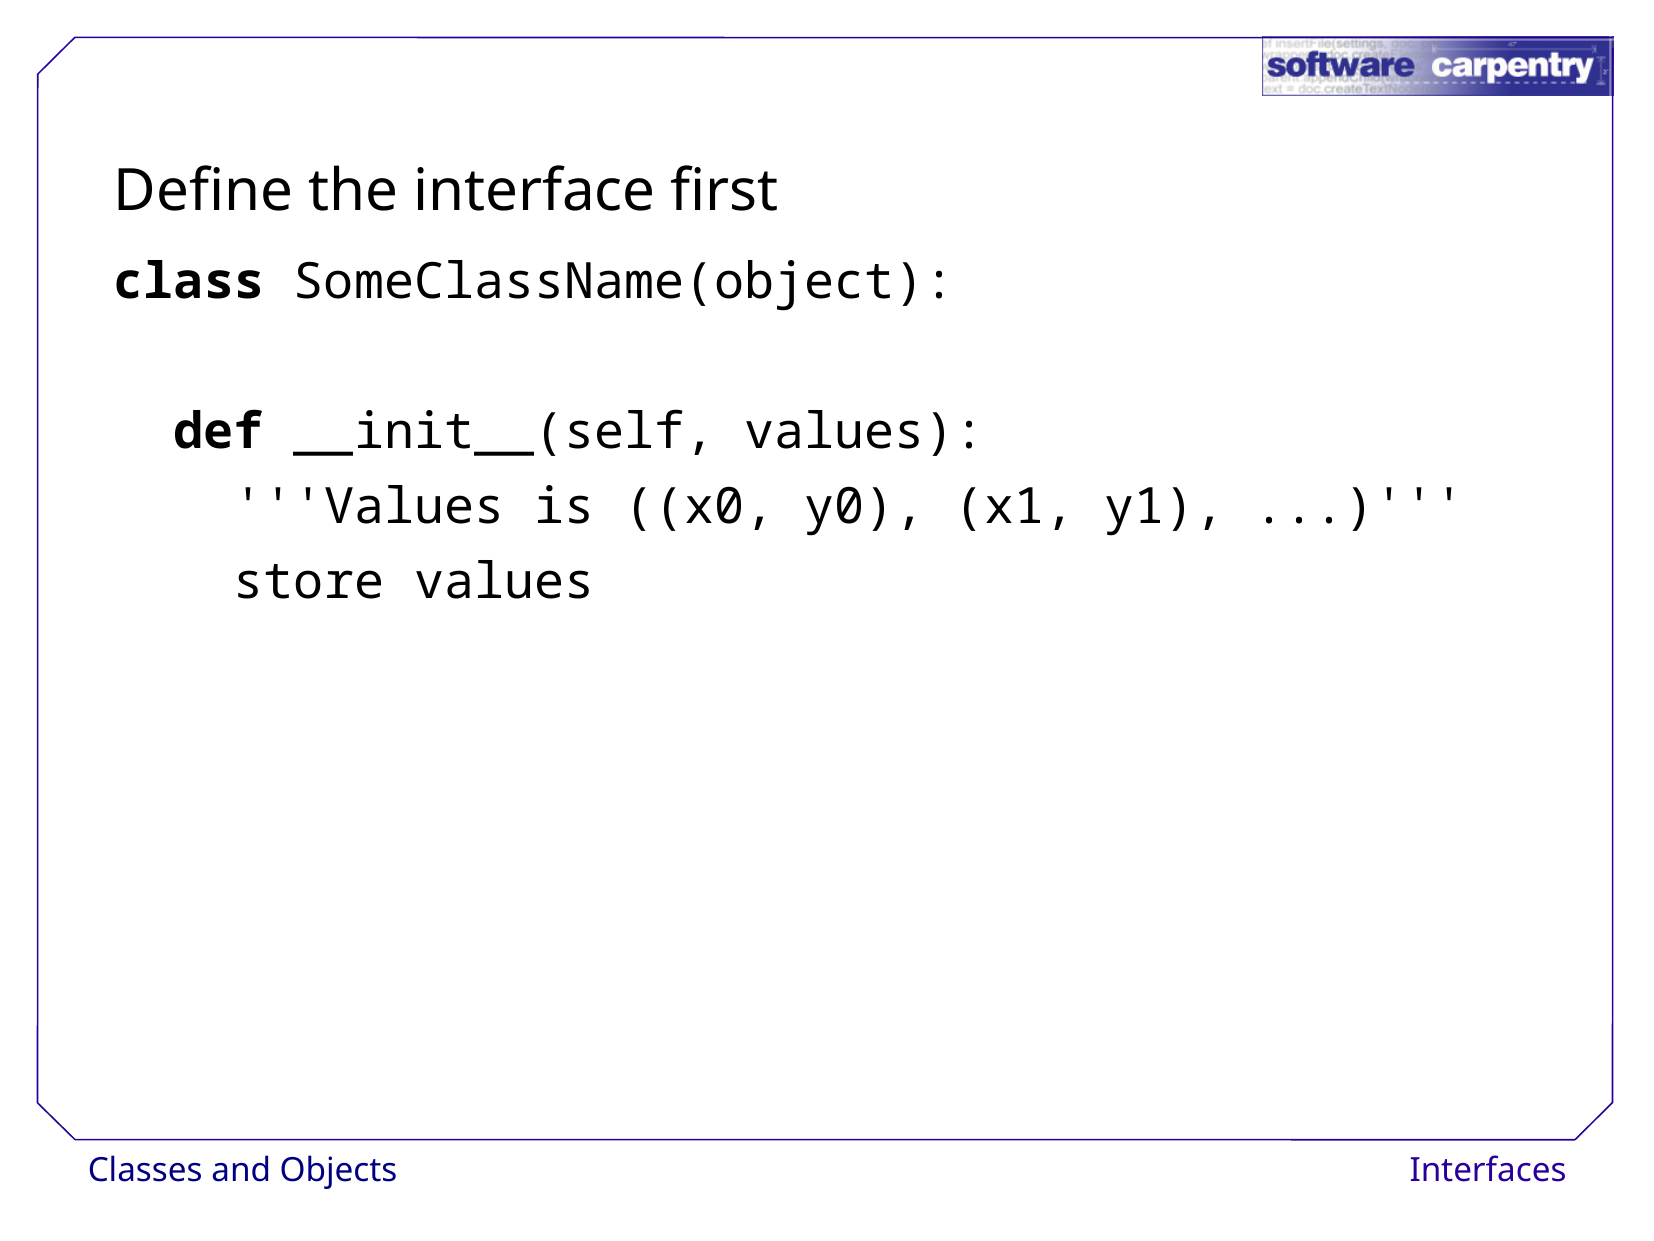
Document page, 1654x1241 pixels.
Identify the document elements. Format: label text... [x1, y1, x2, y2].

text_box class SomeClassName(object): def __init__(self, values): '''Values is ((x0, y0), (x1, y1), ...)''' store values [99, 225, 1517, 617]
text_box Define the interface first [99, 109, 1517, 225]
picture [1262, 36, 1614, 96]
